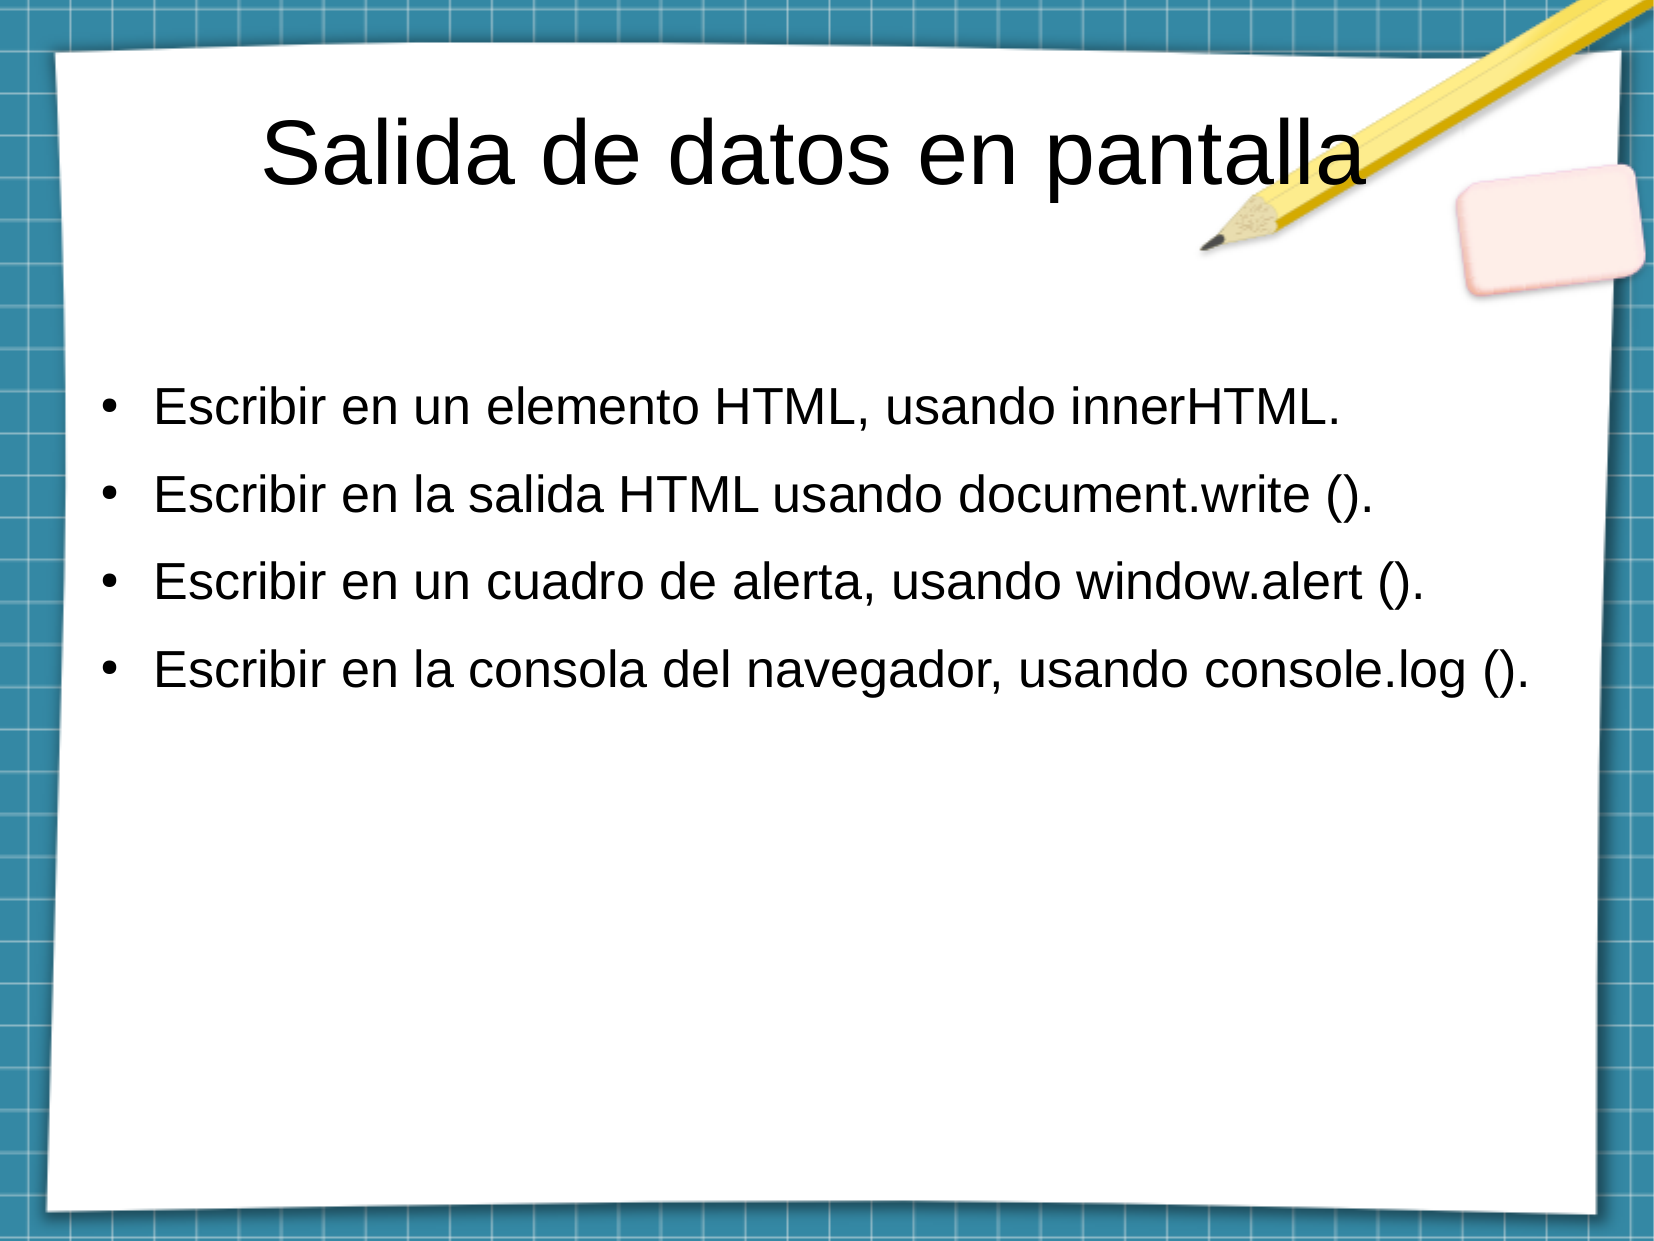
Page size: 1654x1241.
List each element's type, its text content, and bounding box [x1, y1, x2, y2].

picture [0, 0, 1654, 1241]
list Escribir en un elemento HTML, usando innerHTML. Escribir en la salida HTML usando document.write (). Escribir en un cuadro de alerta, usando window.alert (). Escribir en la consola del navegador, usando console.log (). [82, 290, 1571, 1010]
title Salida de datos en pantalla [82, 49, 1571, 257]
